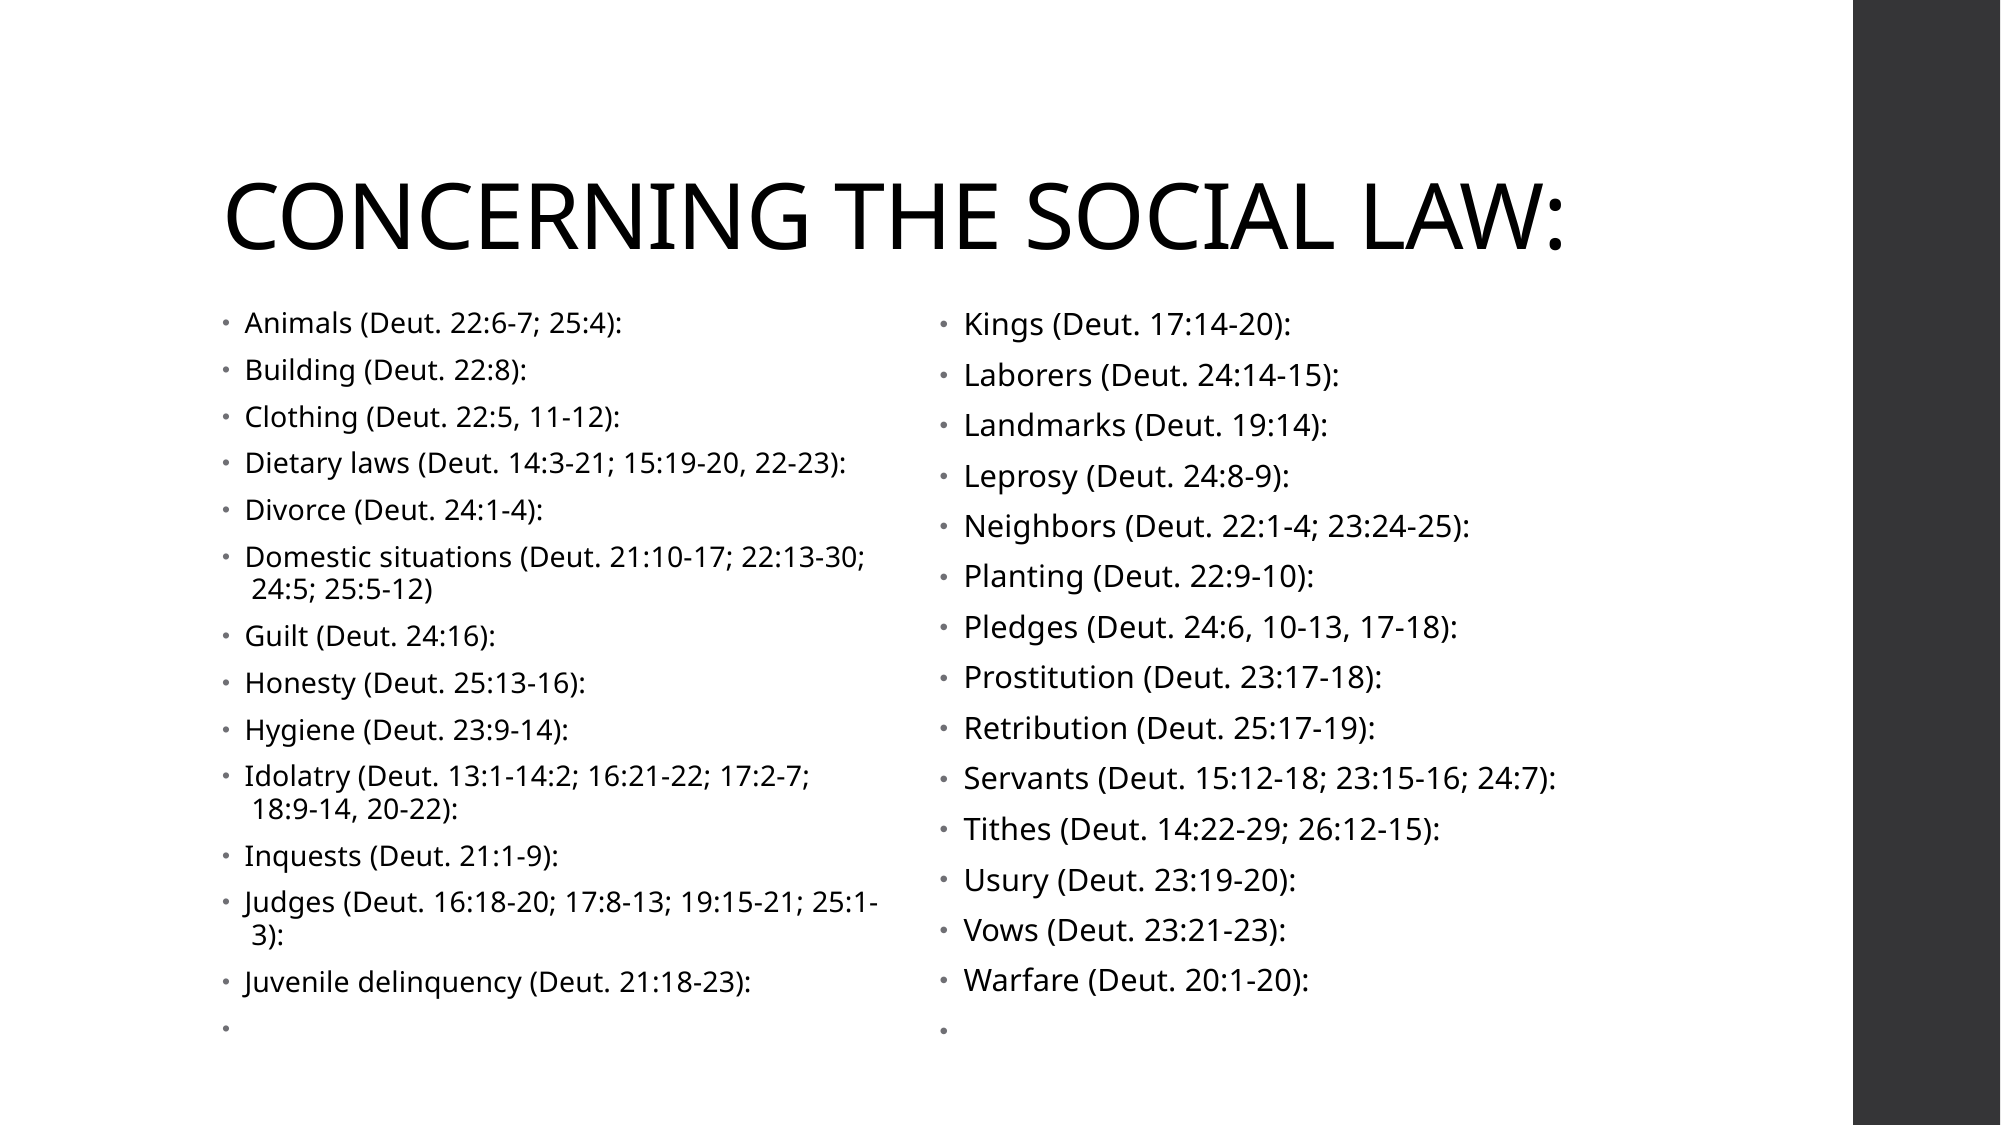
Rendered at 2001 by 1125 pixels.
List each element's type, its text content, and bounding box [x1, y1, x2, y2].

title CONCERNING THE SOCIAL LAW: [206, 60, 1797, 278]
list Kings (Deut. 17:14-20): Laborers (Deut. 24:14-15): Landmarks (Deut. 19:14): Leprosy (Deut. 24:8-9): Neighbors (Deut. 22:1-4; 23:24-25): Planting (Deut. 22:9-10): Pledges (Deut. 24:6, 10-13, 17-18): Prostitution (Deut. 23:17-18): Retribution (Deut. 25:17-19): Servants (Deut. 15:12-18; 23:15-16; 24:7): Tithes (Deut. 14:22-29; 26:12-15): Usury (Deut. 23:19-20): Vows (Deut. 23:21-23): Warfare (Deut. 20:1-20): [924, 299, 1617, 1014]
list Animals (Deut. 22:6-7; 25:4): Building (Deut. 22:8): Clothing (Deut. 22:5, 11-12): Dietary laws (Deut. 14:3-21; 15:19-20, 22-23): Divorce (Deut. 24:1-4): Domestic situations (Deut. 21:10-17; 22:13-30; 24:5; 25:5-12) Guilt (Deut. 24:16): Honesty (Deut. 25:13-16): Hygiene (Deut. 23:9-14): Idolatry (Deut. 13:1-14:2; 16:21-22; 17:2-7; 18:9-14, 20-22): Inquests (Deut. 21:1-9): Judges (Deut. 16:18-20; 17:8-13; 19:15-21; 25:1-3): Juvenile delinquency (Deut. 21:18-23): [207, 299, 900, 1014]
